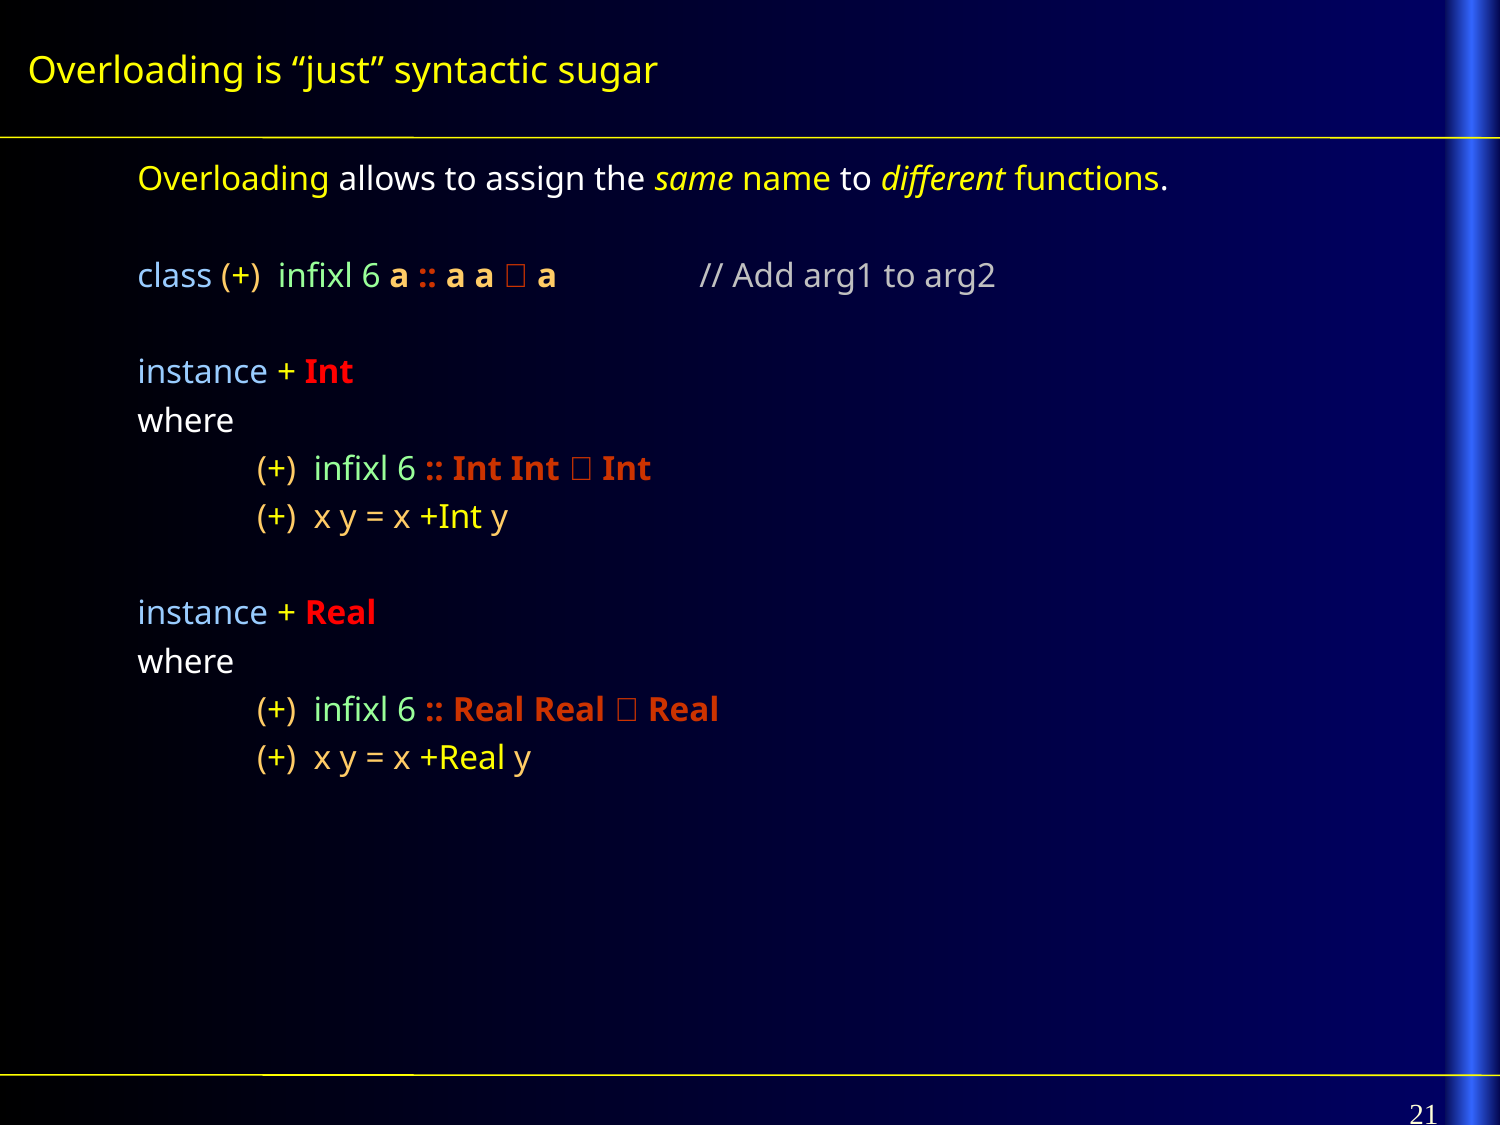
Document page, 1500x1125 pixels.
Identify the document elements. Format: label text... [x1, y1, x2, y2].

text_box Overloading allows to assign the same name to different functions. class (+) infixl 6 a :: a a  a // Add arg1 to arg2 instance + Int where (+) infixl 6 :: Int Int  Int (+) x y = x +Int y instance + Real where (+) infixl 6 :: Real Real  Real (+) x y = x +Real y [0, 149, 1500, 1075]
text_box Overloading is “just” syntactic sugar [12, 0, 1288, 138]
